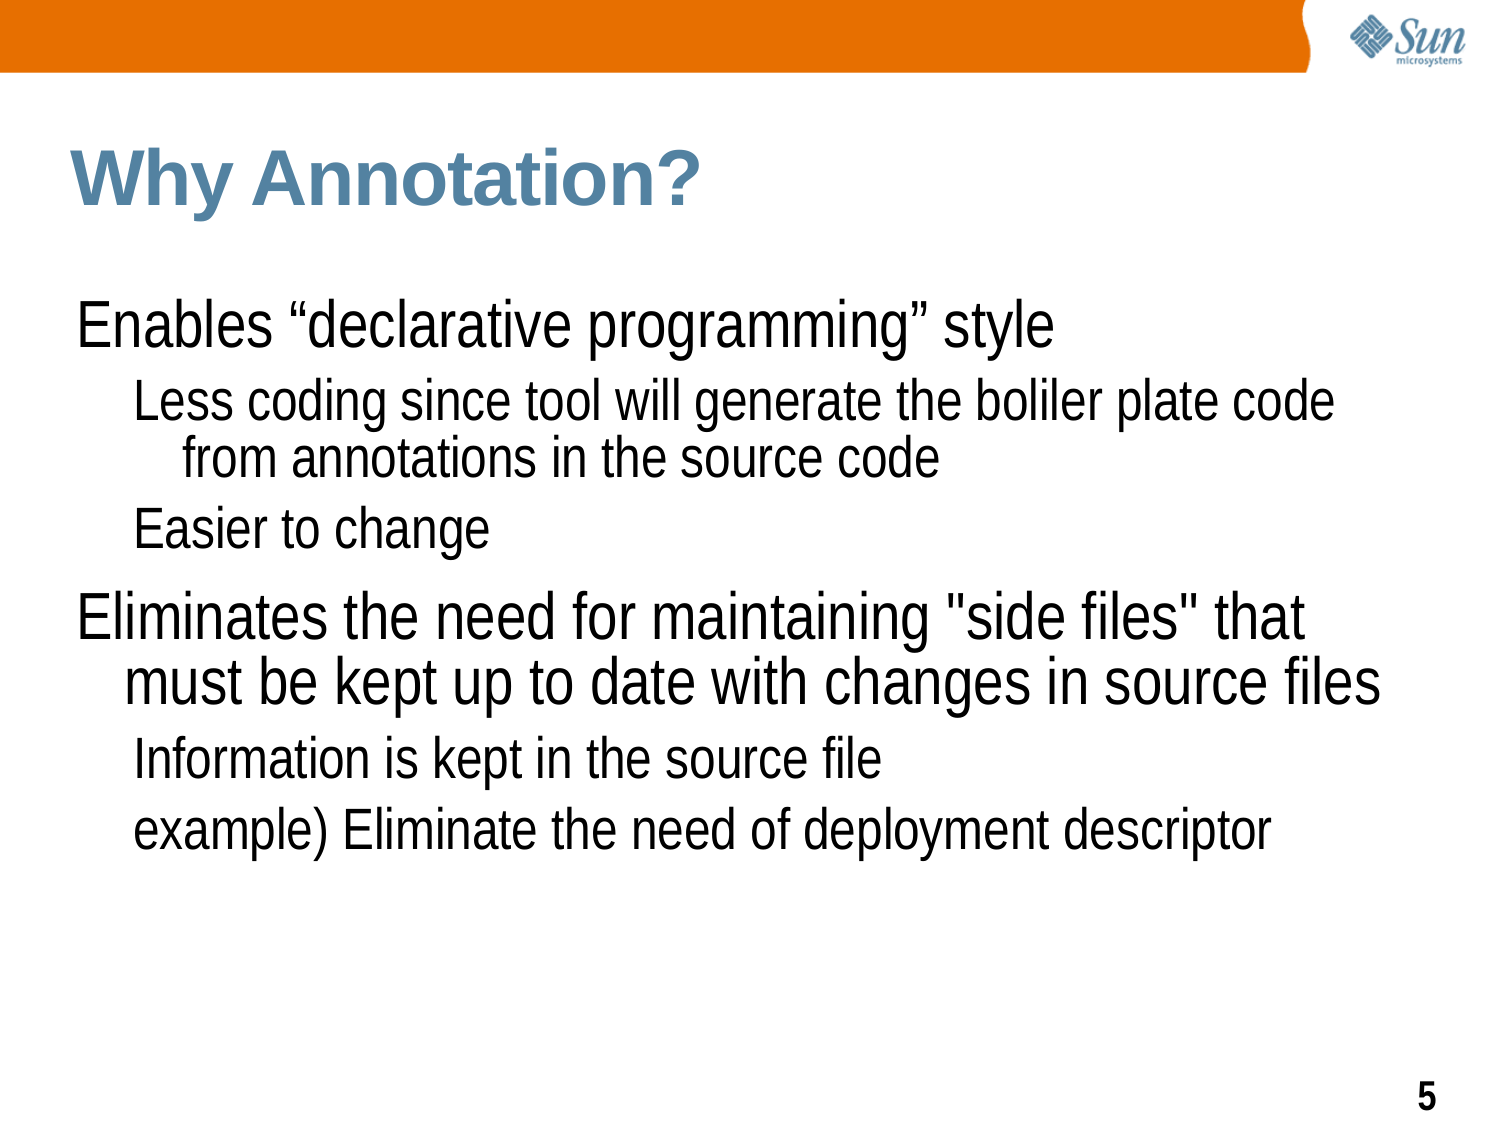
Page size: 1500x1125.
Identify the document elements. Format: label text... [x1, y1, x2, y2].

list Enables “declarative programming” style Less coding since tool will generate the boliler plate code from annotations in the source code Easier to change Eliminates the need for maintaining "side files" that must be kept up to date with changes in source files Information is kept in the source file example) Eliminate the need of deployment descriptor [56, 295, 1413, 1125]
picture [0, 0, 1500, 75]
title Why Annotation? [70, 141, 1433, 283]
